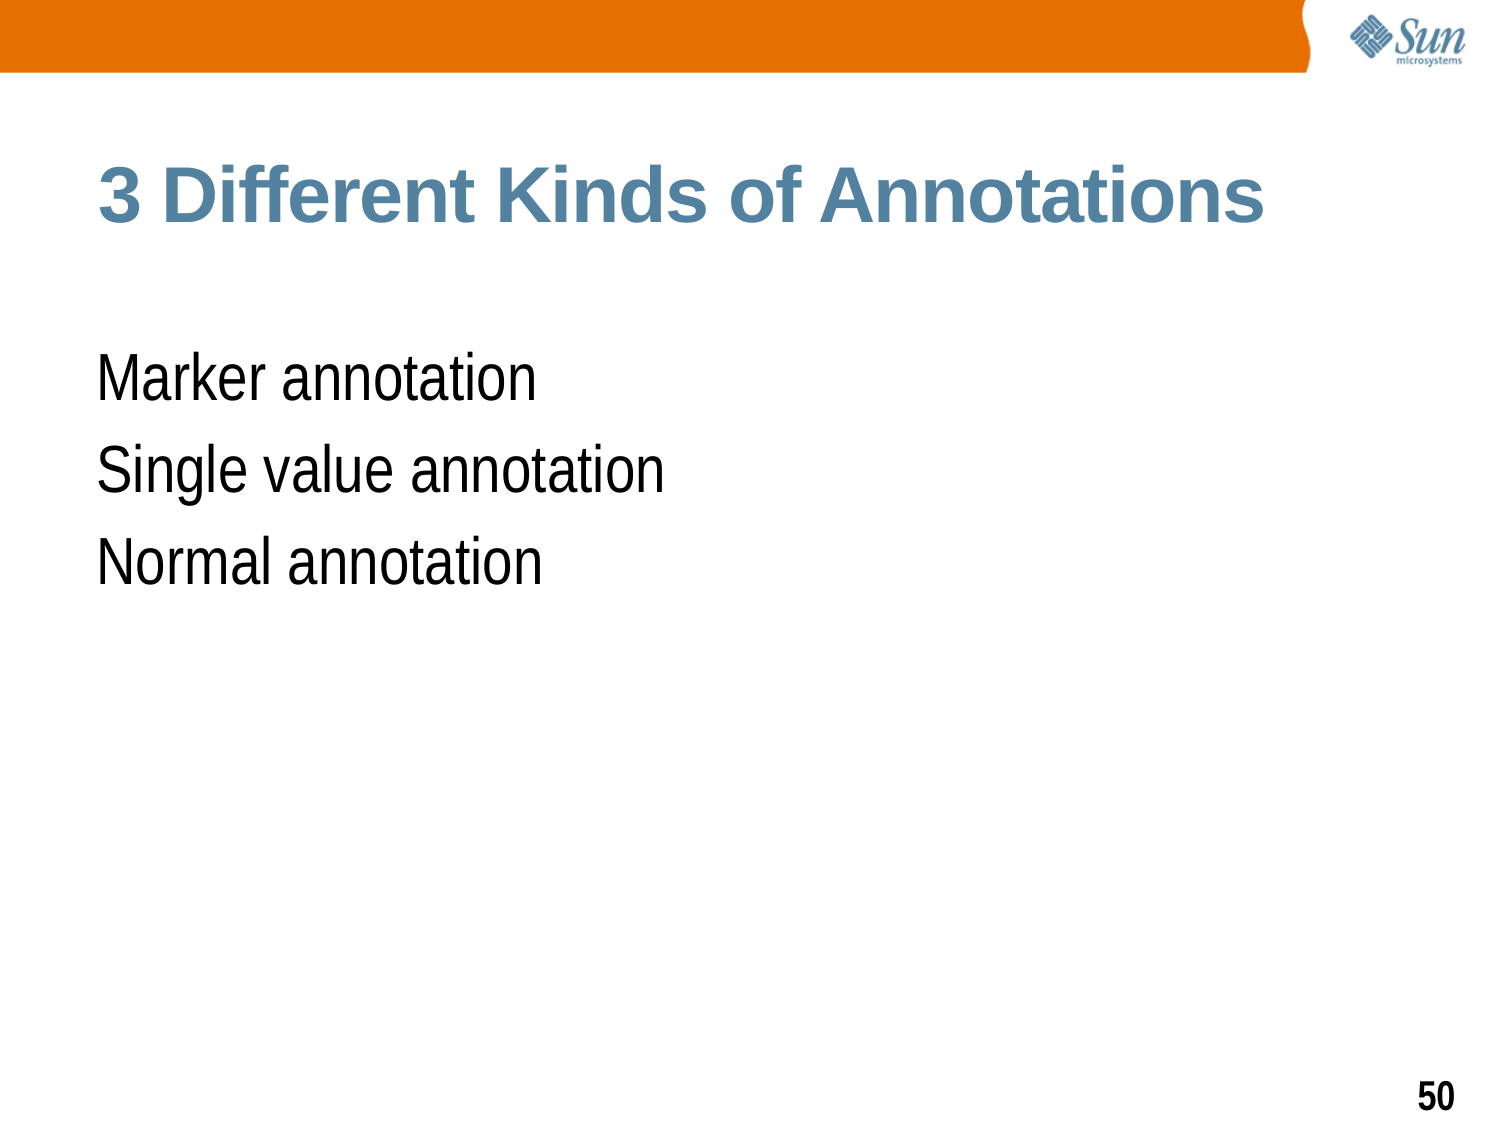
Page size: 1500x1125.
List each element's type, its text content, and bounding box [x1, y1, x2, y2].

list Marker annotation Single value annotation Normal annotation [77, 347, 1465, 1125]
title 3 Different Kinds of Annotations [98, 158, 1461, 300]
picture [0, 0, 1500, 75]
